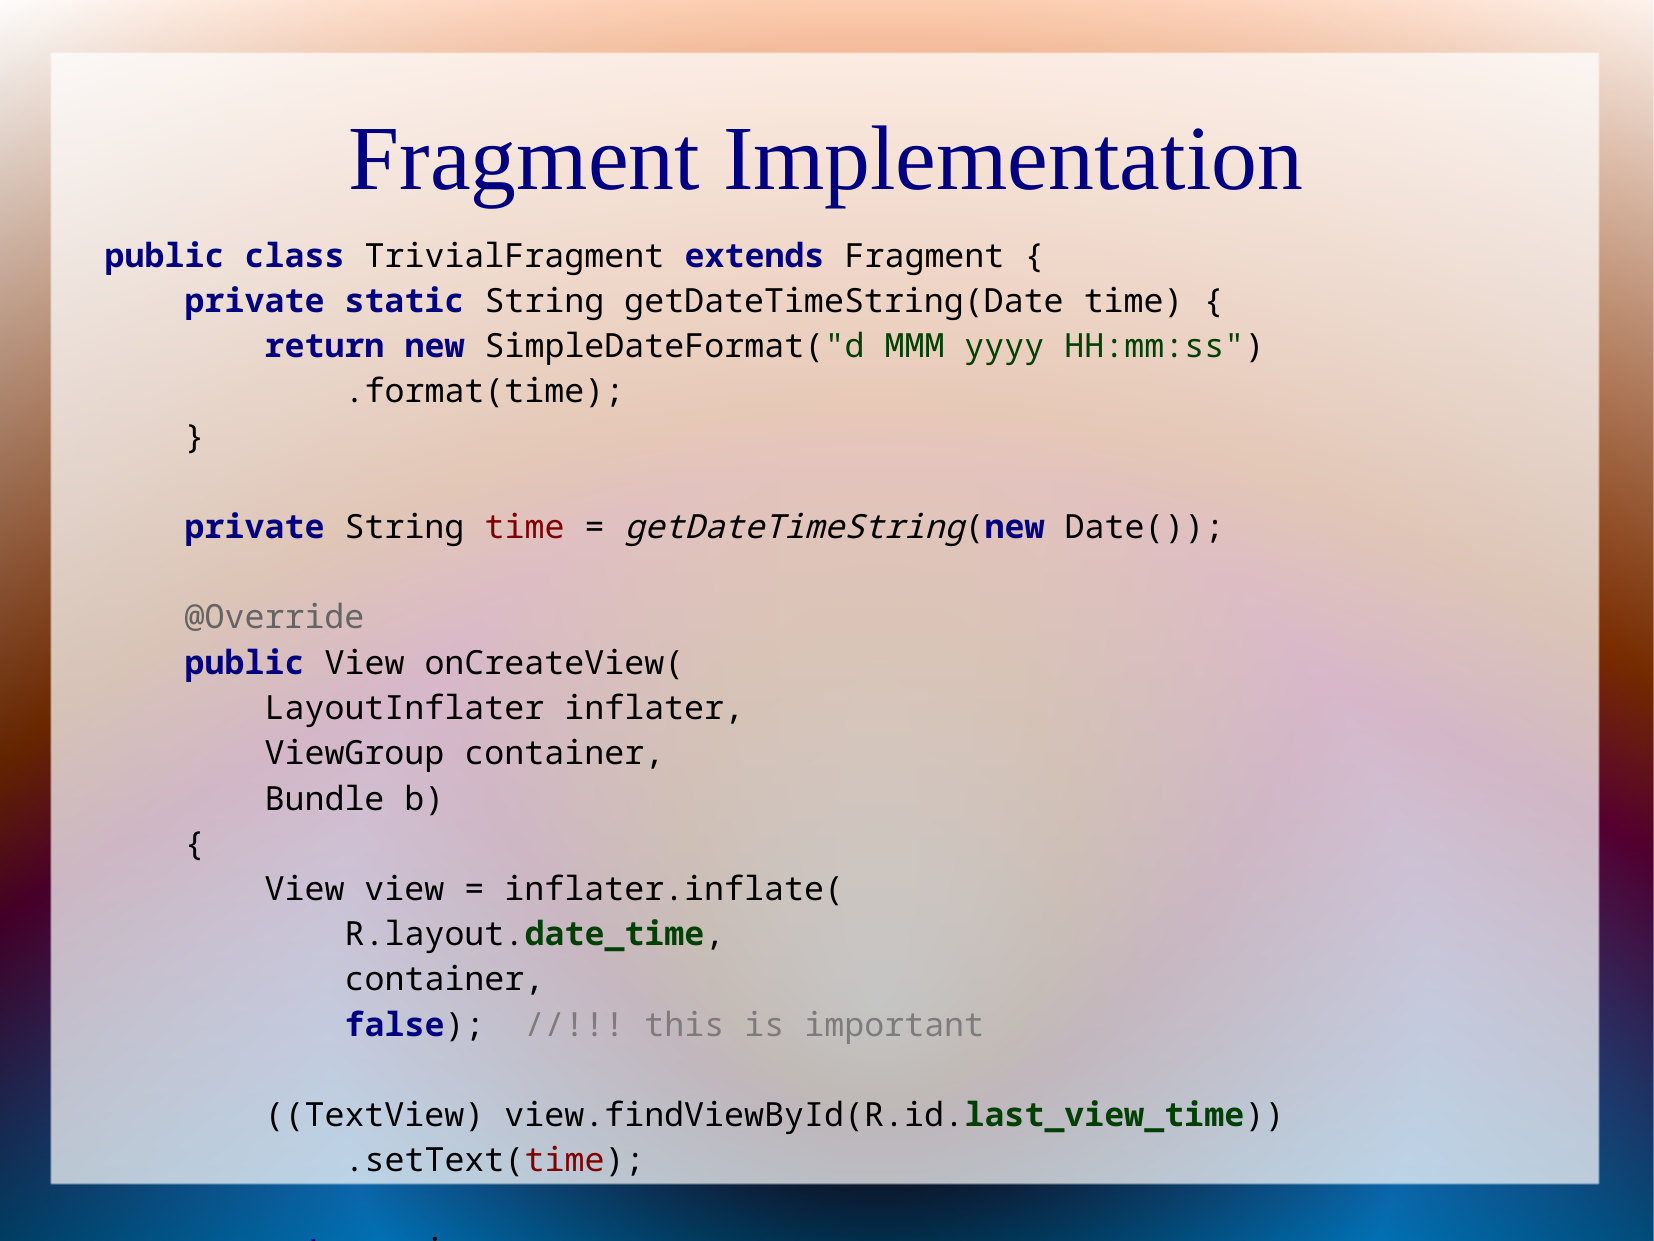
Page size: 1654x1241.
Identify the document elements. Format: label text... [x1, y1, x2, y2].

list public class TrivialFragment extends Fragment { private static String getDateTimeString(Date time) { return new SimpleDateFormat("d MMM yyyy HH:mm:ss") .format(time); } private String time = getDateTimeString(new Date()); @Override public View onCreateView( LayoutInflater inflater, ViewGroup container, Bundle b) { View view = inflater.inflate( R.layout.date_time, container, false); //!!! this is important ((TextView) view.findViewById(R.id.last_view_time)) .setText(time); return view; } } [104, 231, 1593, 1170]
title Fragment Implementation [82, 55, 1571, 263]
picture [0, 0, 1654, 1241]
